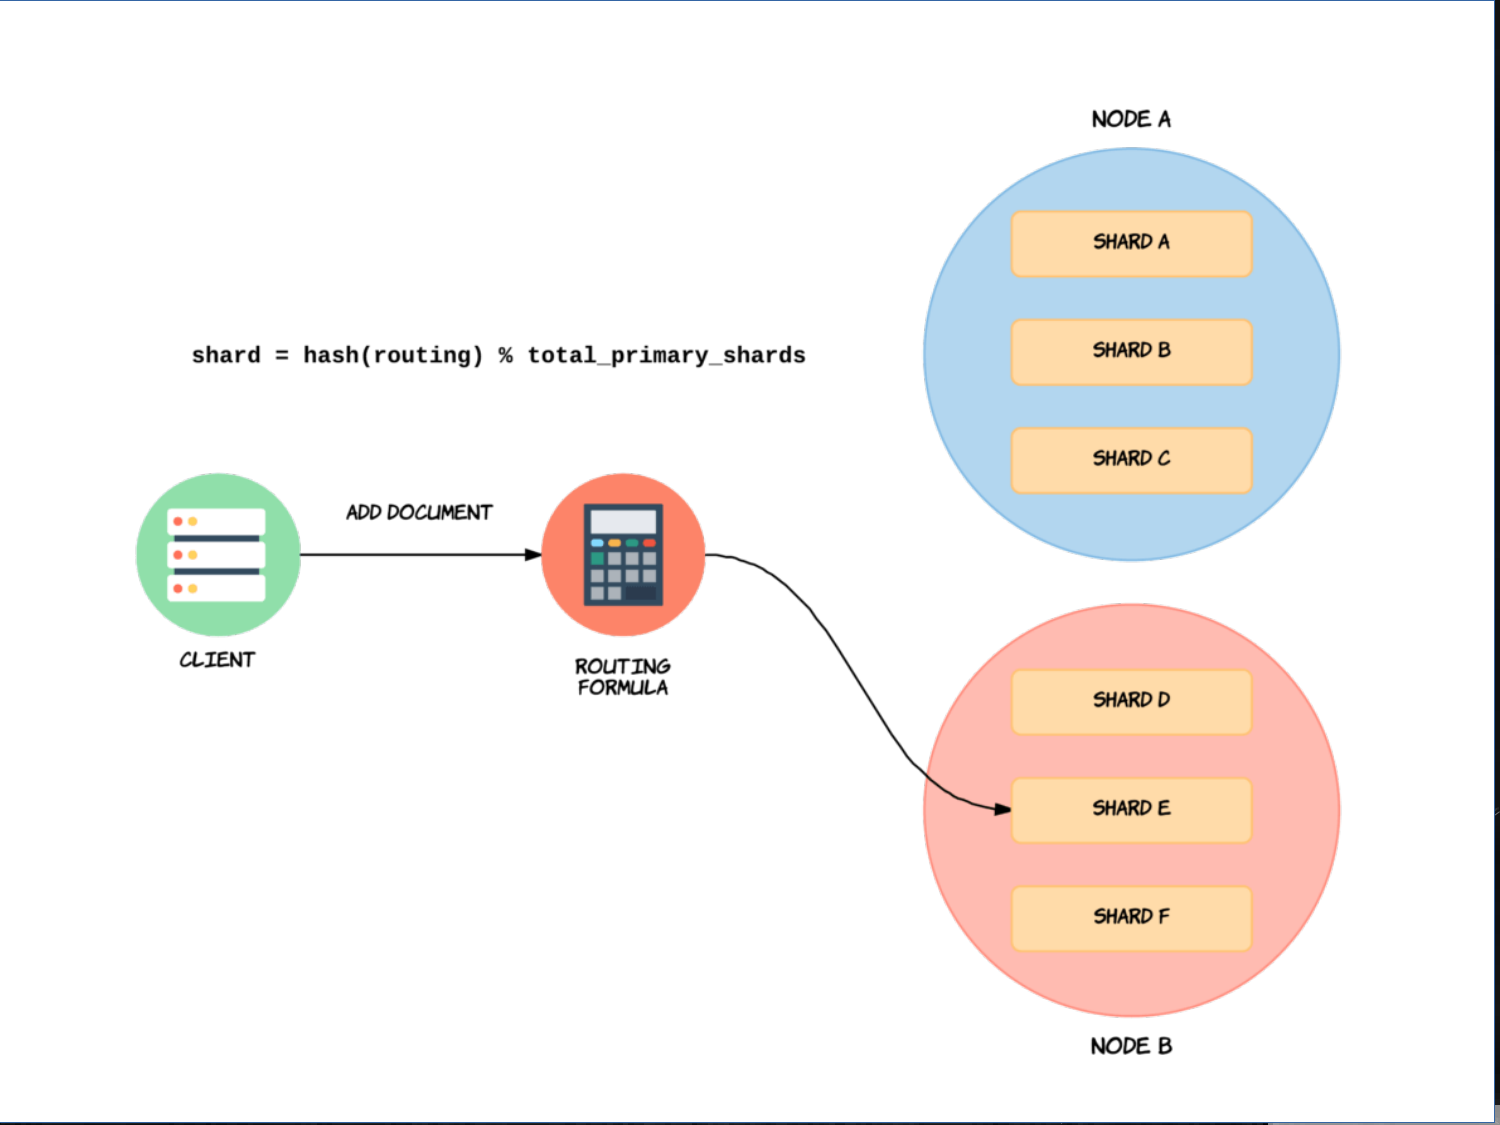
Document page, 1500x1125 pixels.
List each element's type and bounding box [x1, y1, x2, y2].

text_box [0, 0, 1495, 1123]
picture [1495, 0, 1500, 813]
picture [0, 46, 1498, 1125]
picture [1495, 813, 1500, 1123]
